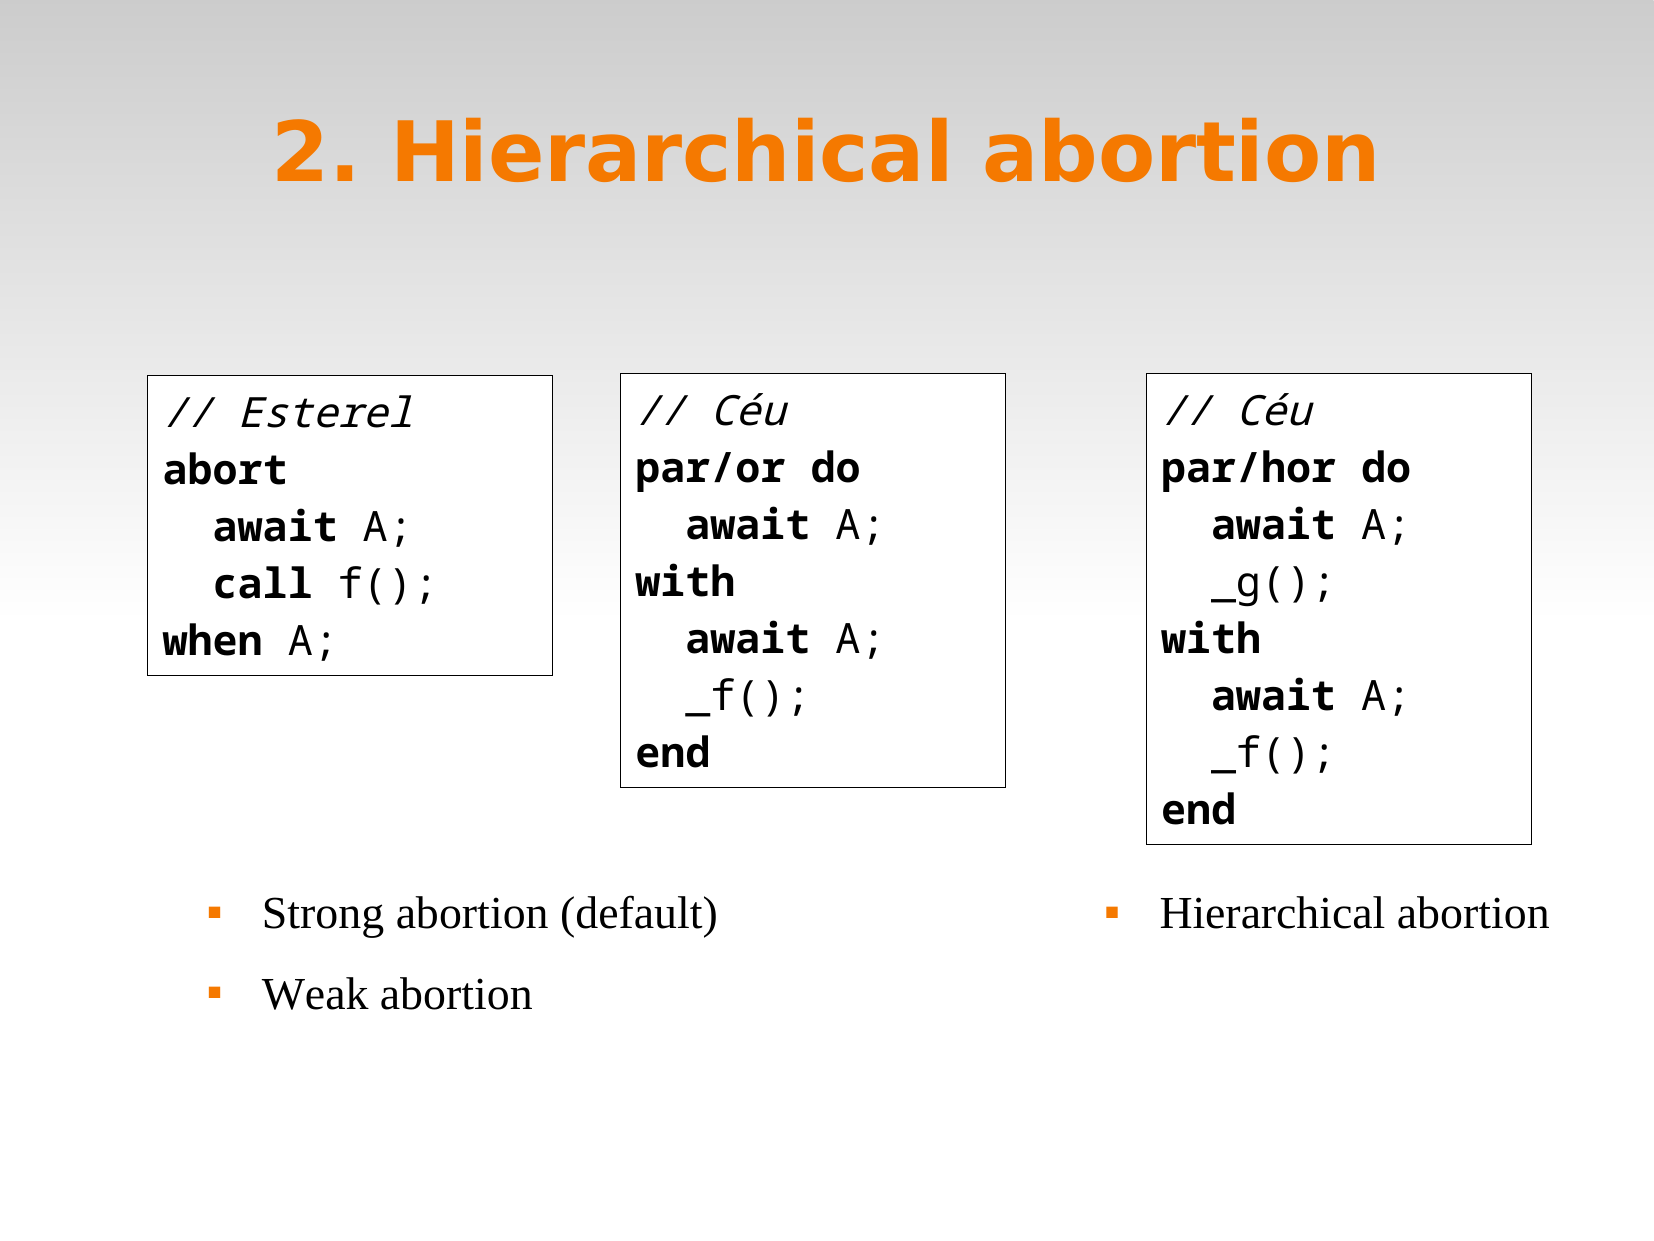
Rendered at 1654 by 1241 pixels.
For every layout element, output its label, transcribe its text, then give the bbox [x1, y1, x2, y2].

text_box // Esterel abort await A; call f(); when A; [147, 375, 553, 676]
text_box // Céu par/hor do await A; _g(); with await A; _f(); end [1146, 373, 1532, 783]
list Strong abortion (default) Weak abortion [120, 888, 751, 1035]
title 2. Hierarchical abortion [82, 49, 1571, 257]
list Hierarchical abortion [1017, 888, 1589, 1035]
text_box // Céu par/or do await A; with await A; _f(); end [620, 373, 1006, 734]
